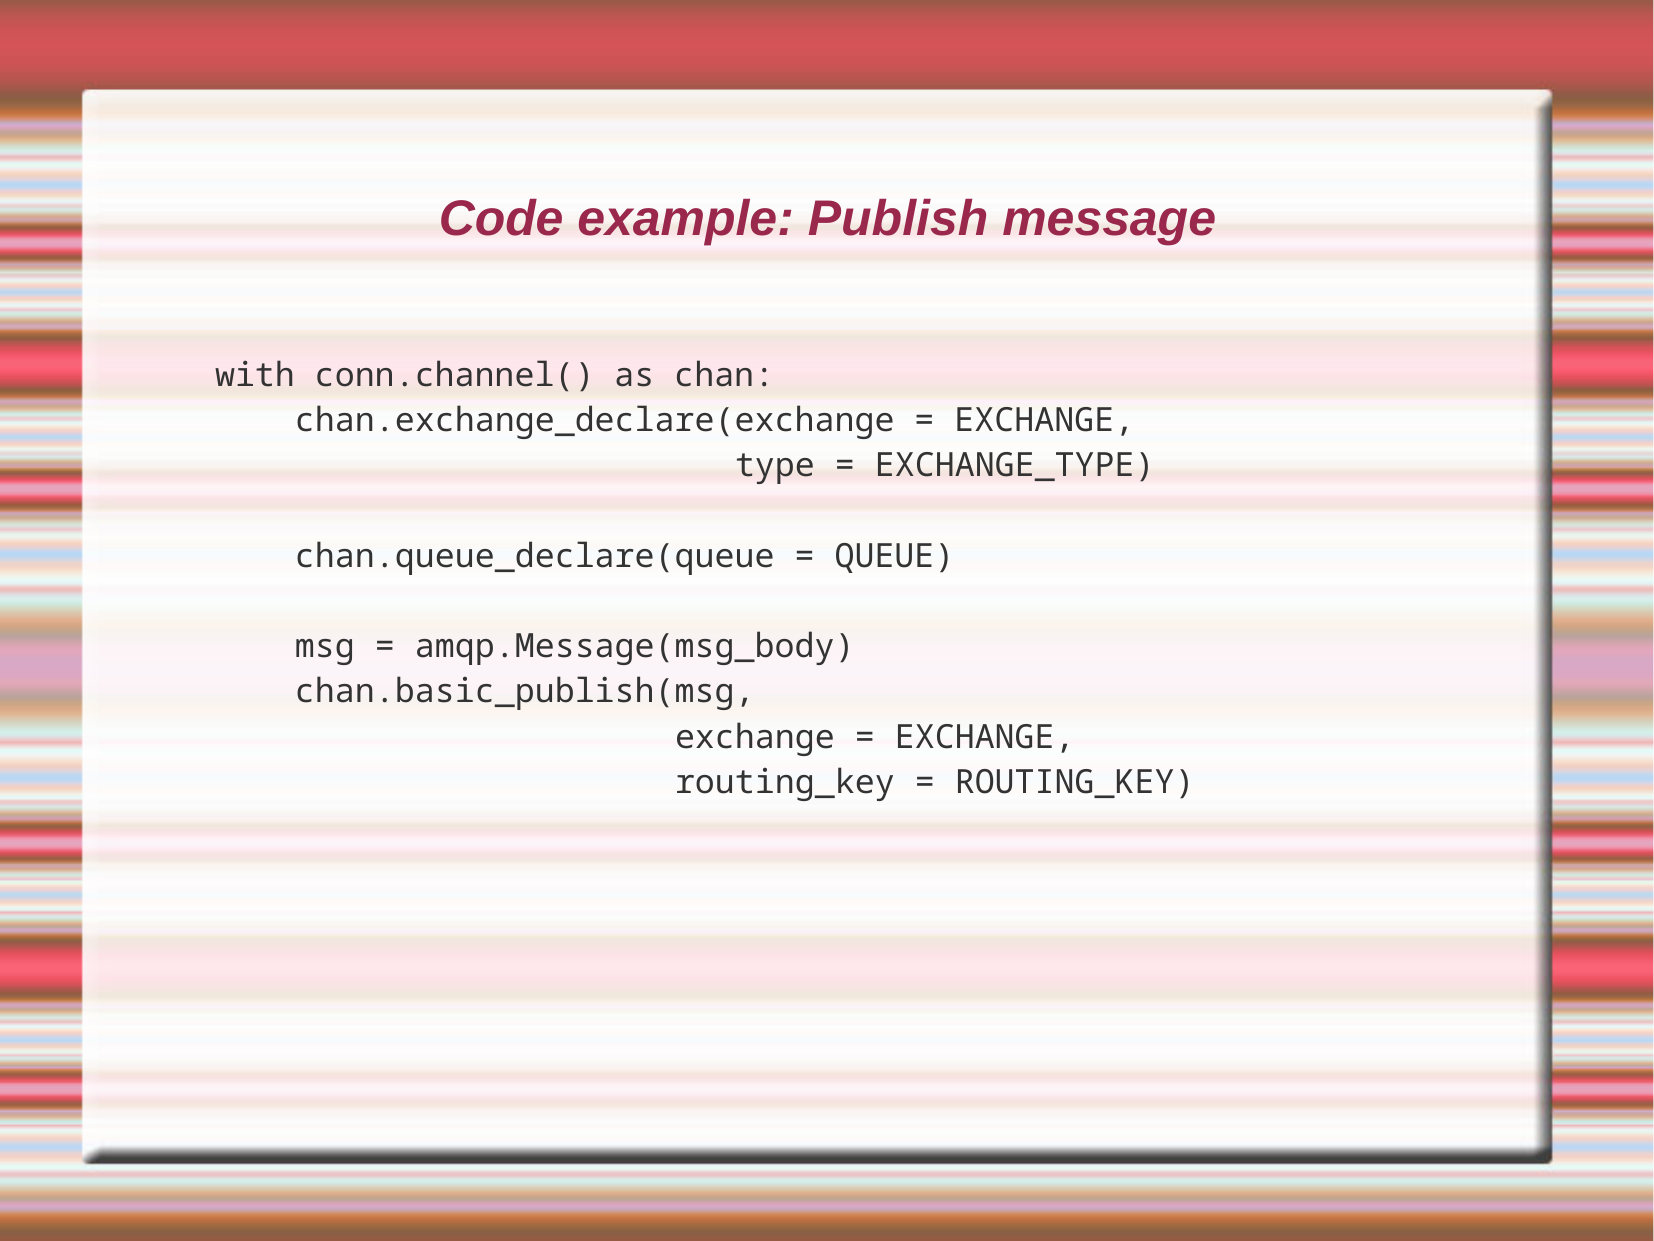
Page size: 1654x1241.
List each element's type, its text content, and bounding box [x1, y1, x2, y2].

title Code example: Publish message [121, 114, 1534, 322]
picture [0, 0, 1654, 1241]
list with conn.channel() as chan: chan.exchange_declare(exchange = EXCHANGE, type = EXCHANGE_TYPE) chan.queue_declare(queue = QUEUE) msg = amqp.Message(msg_body) chan.basic_publish(msg, exchange = EXCHANGE, routing_key = ROUTING_KEY) [134, 350, 1516, 1170]
